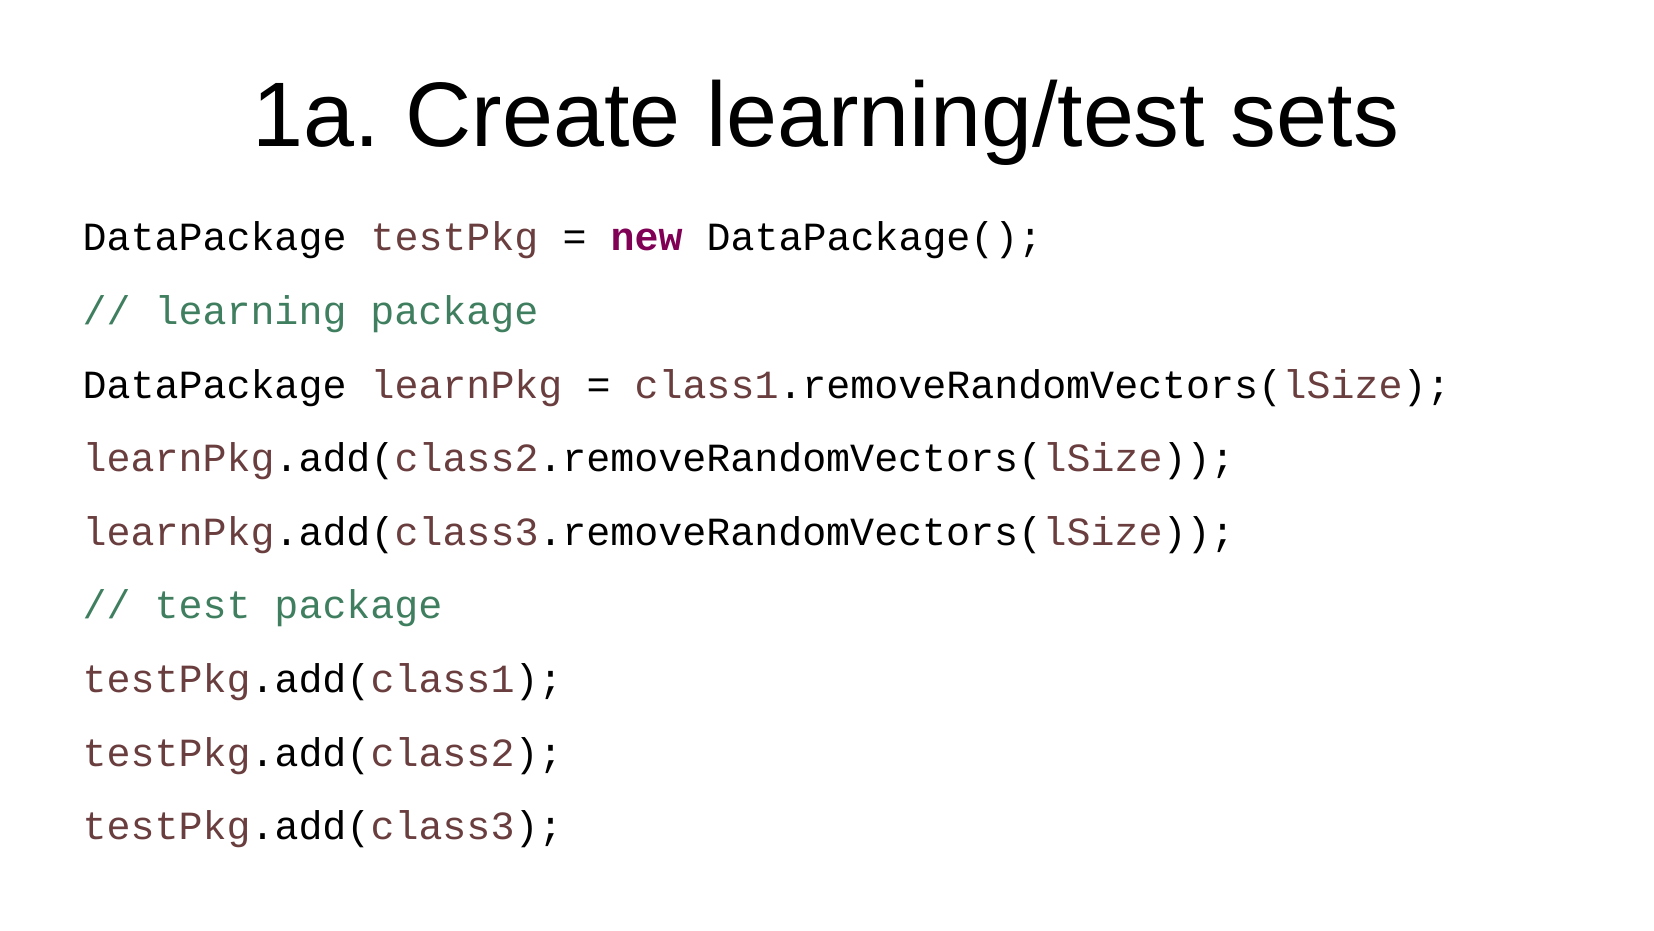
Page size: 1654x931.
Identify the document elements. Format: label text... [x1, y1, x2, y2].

title 1a. Create learning/test sets [82, 37, 1571, 193]
list DataPackage testPkg = new DataPackage(); // learning package DataPackage learnPkg = class1.removeRandomVectors(lSize); learnPkg.add(class2.removeRandomVectors(lSize)); learnPkg.add(class3.removeRandomVectors(lSize)); // test package testPkg.add(class1); testPkg.add(class2); testPkg.add(class3); [82, 217, 1571, 857]
